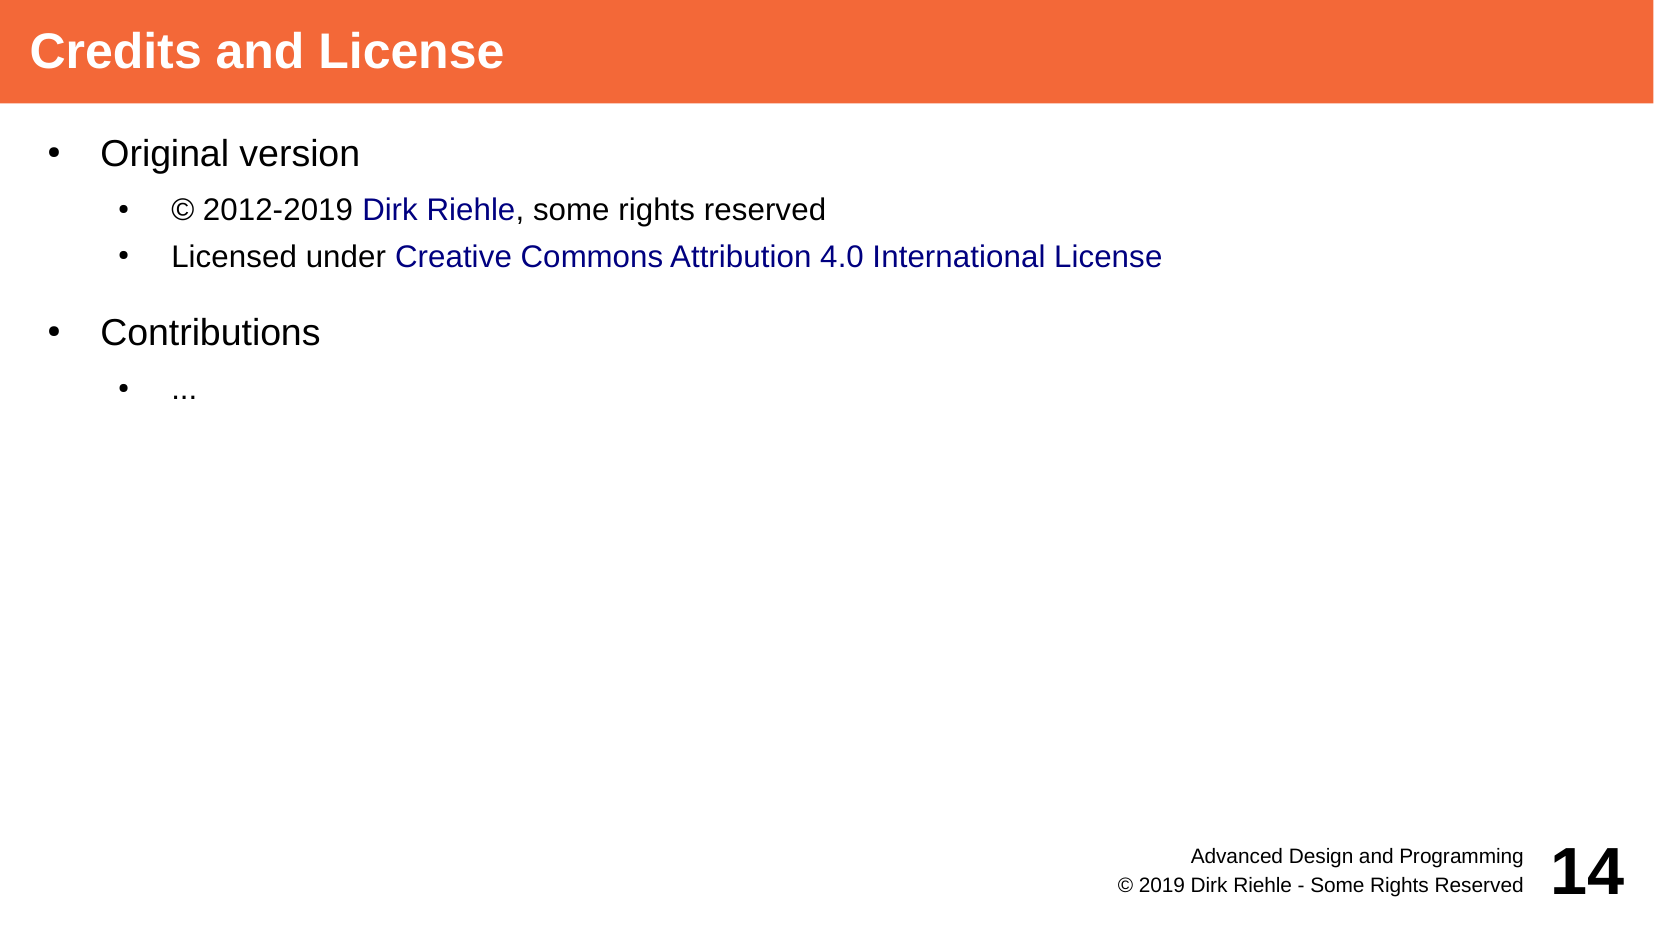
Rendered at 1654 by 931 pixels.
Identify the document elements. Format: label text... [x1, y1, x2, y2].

title Credits and License [0, 0, 1654, 104]
list Original version © 2012-2019 Dirk Riehle, some rights reserved Licensed under Creative Commons Attribution 4.0 International License Contributions ... [29, 132, 1625, 813]
